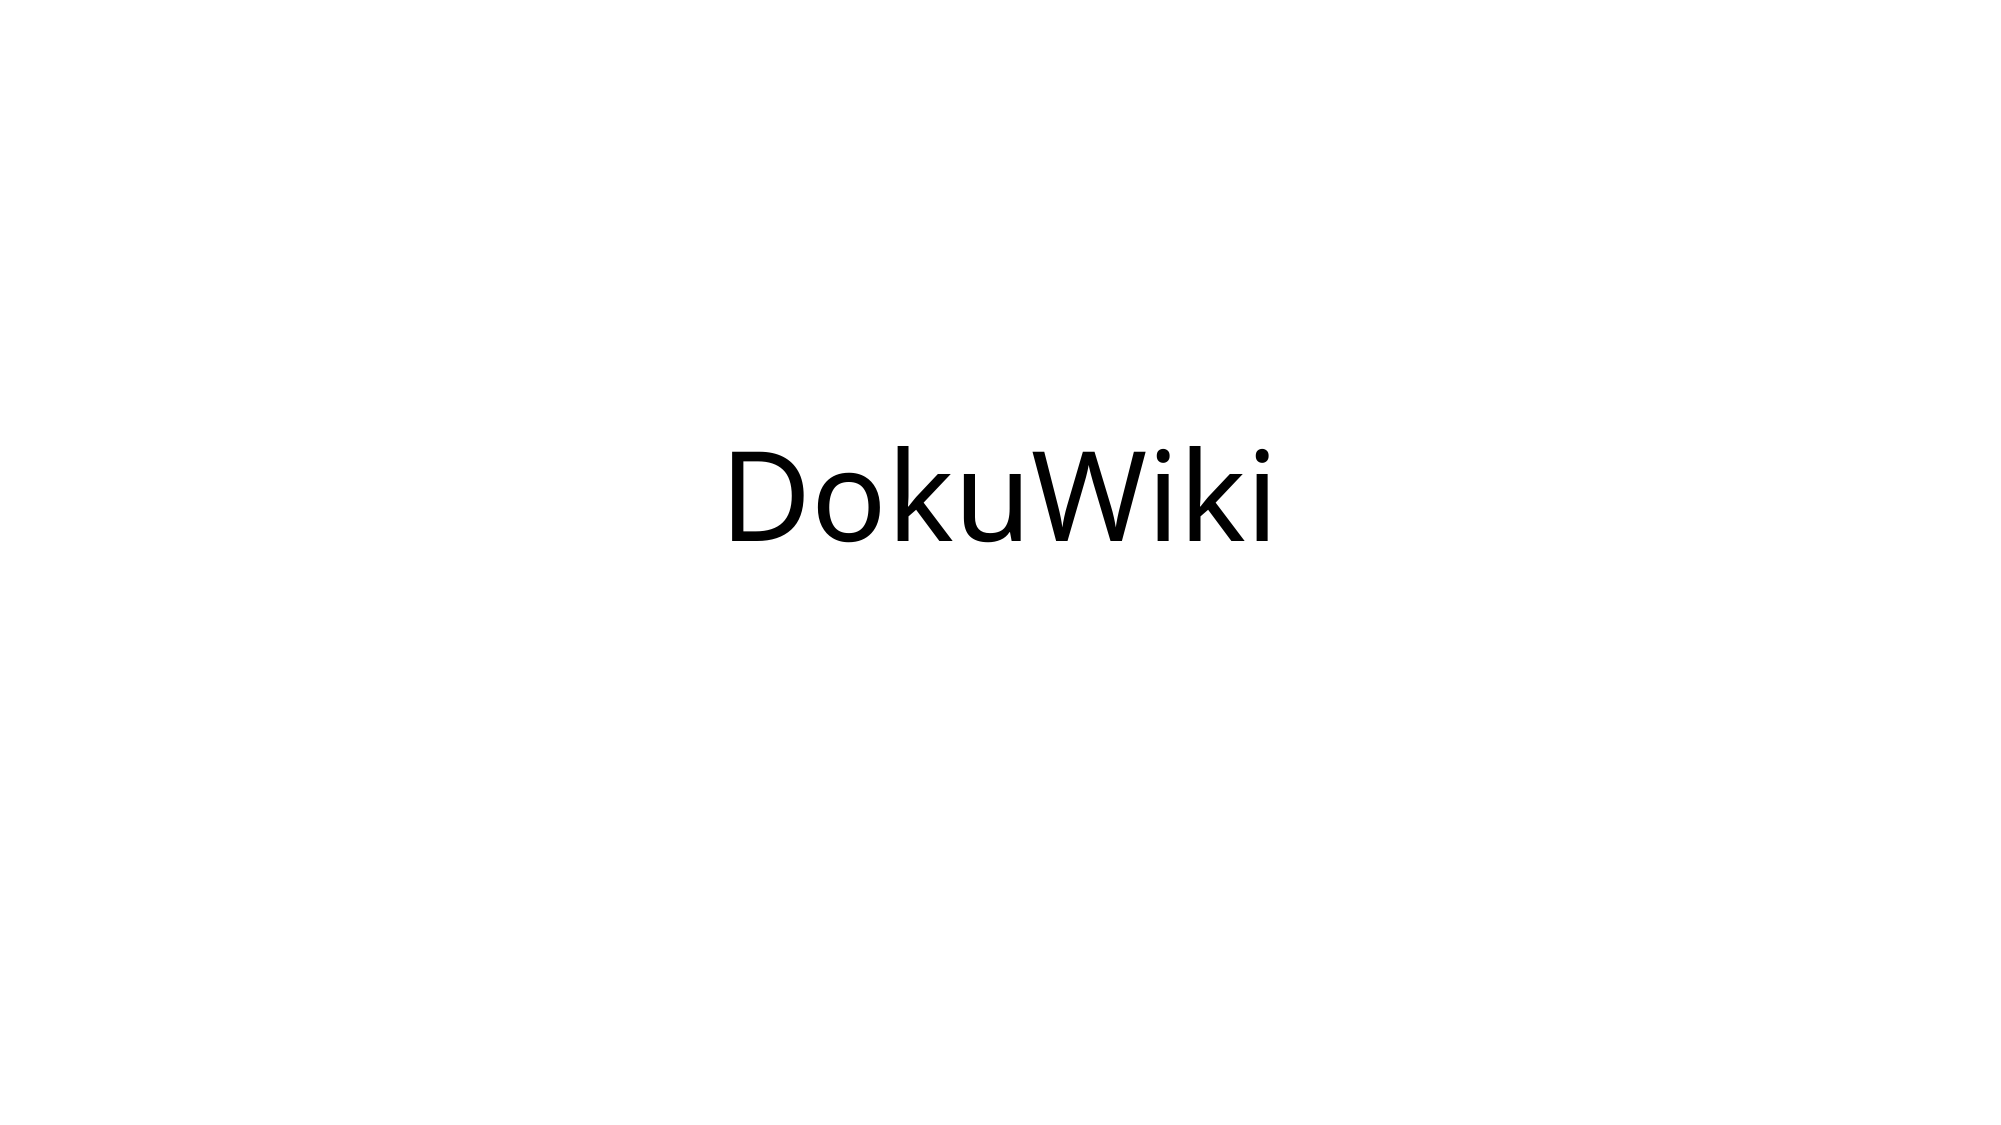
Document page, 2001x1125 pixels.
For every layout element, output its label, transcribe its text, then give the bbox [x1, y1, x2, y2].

title DokuWiki [249, 184, 1750, 576]
